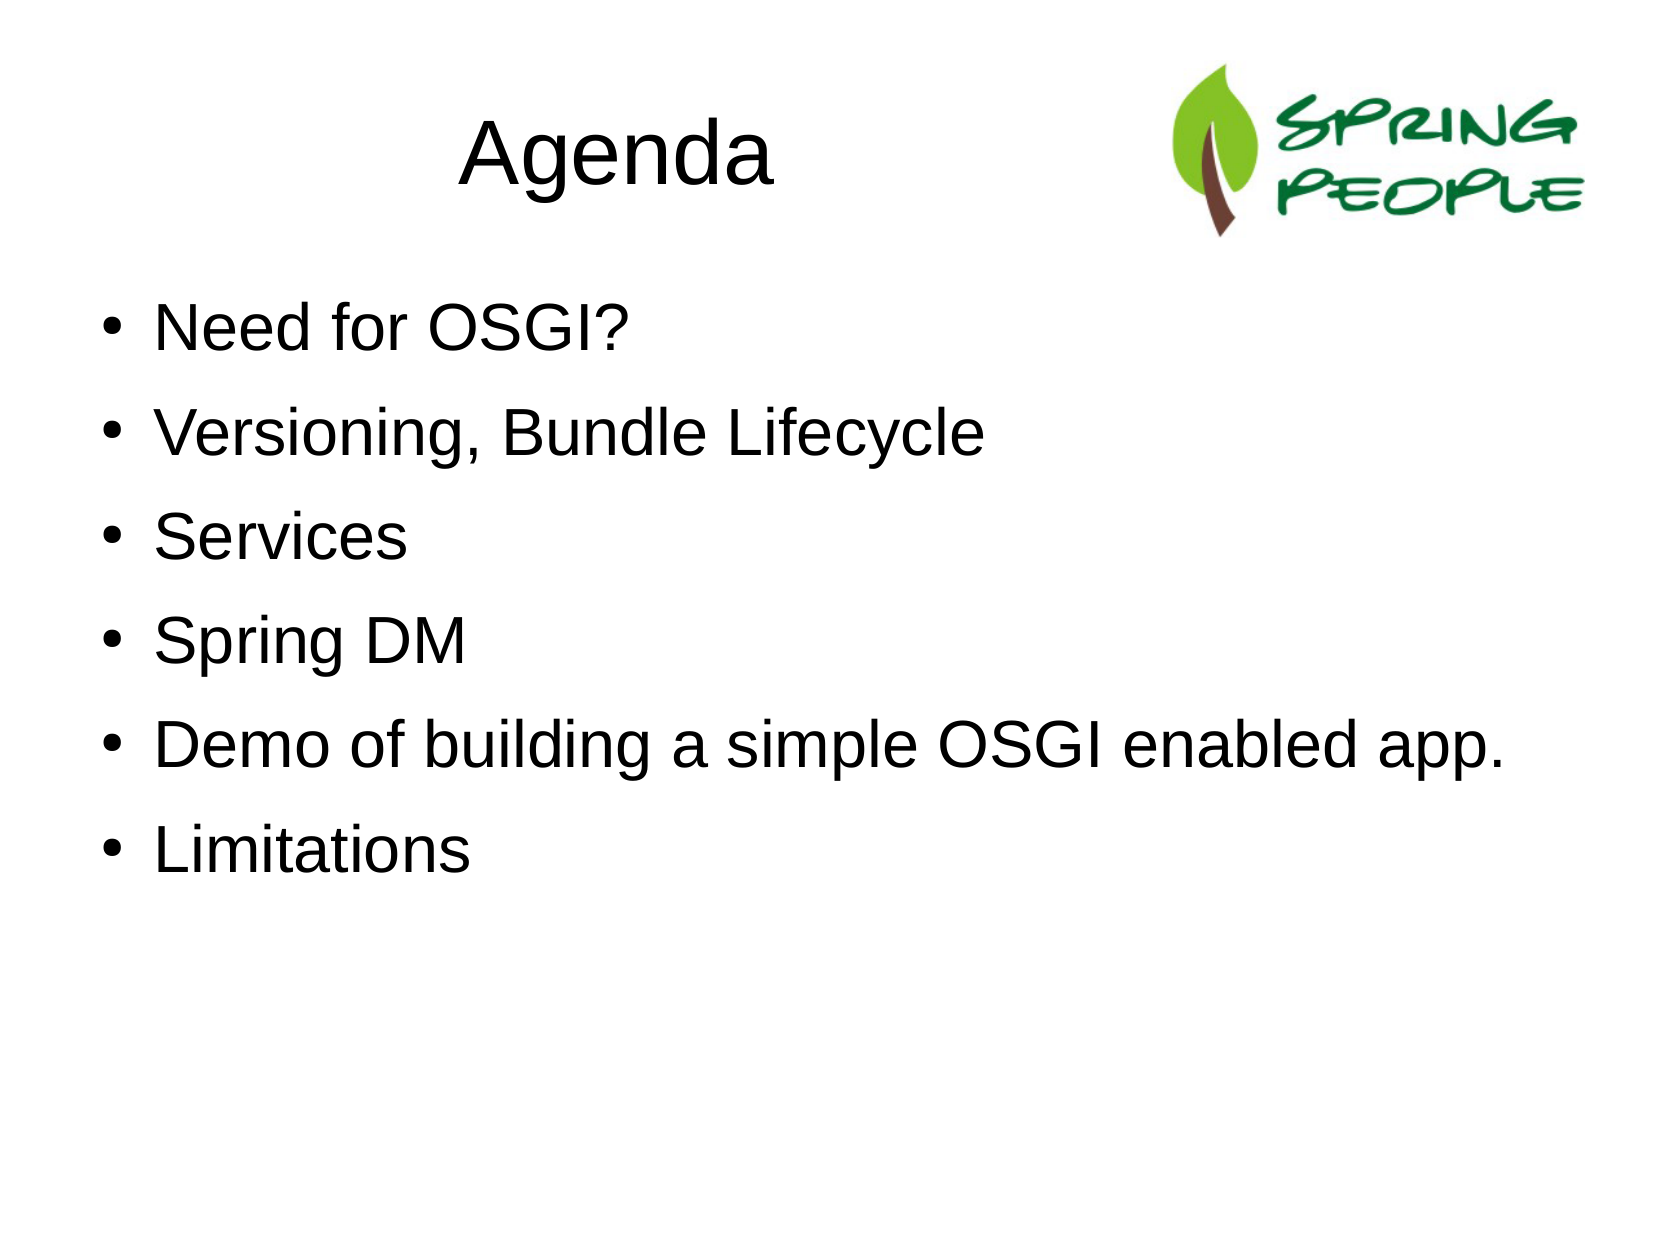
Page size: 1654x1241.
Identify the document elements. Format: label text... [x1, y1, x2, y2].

title Agenda [82, 56, 1152, 250]
picture [1171, 60, 1585, 238]
list Need for OSGI? Versioning, Bundle Lifecycle Services Spring DM Demo of building a simple OSGI enabled app. Limitations [82, 290, 1571, 1109]
